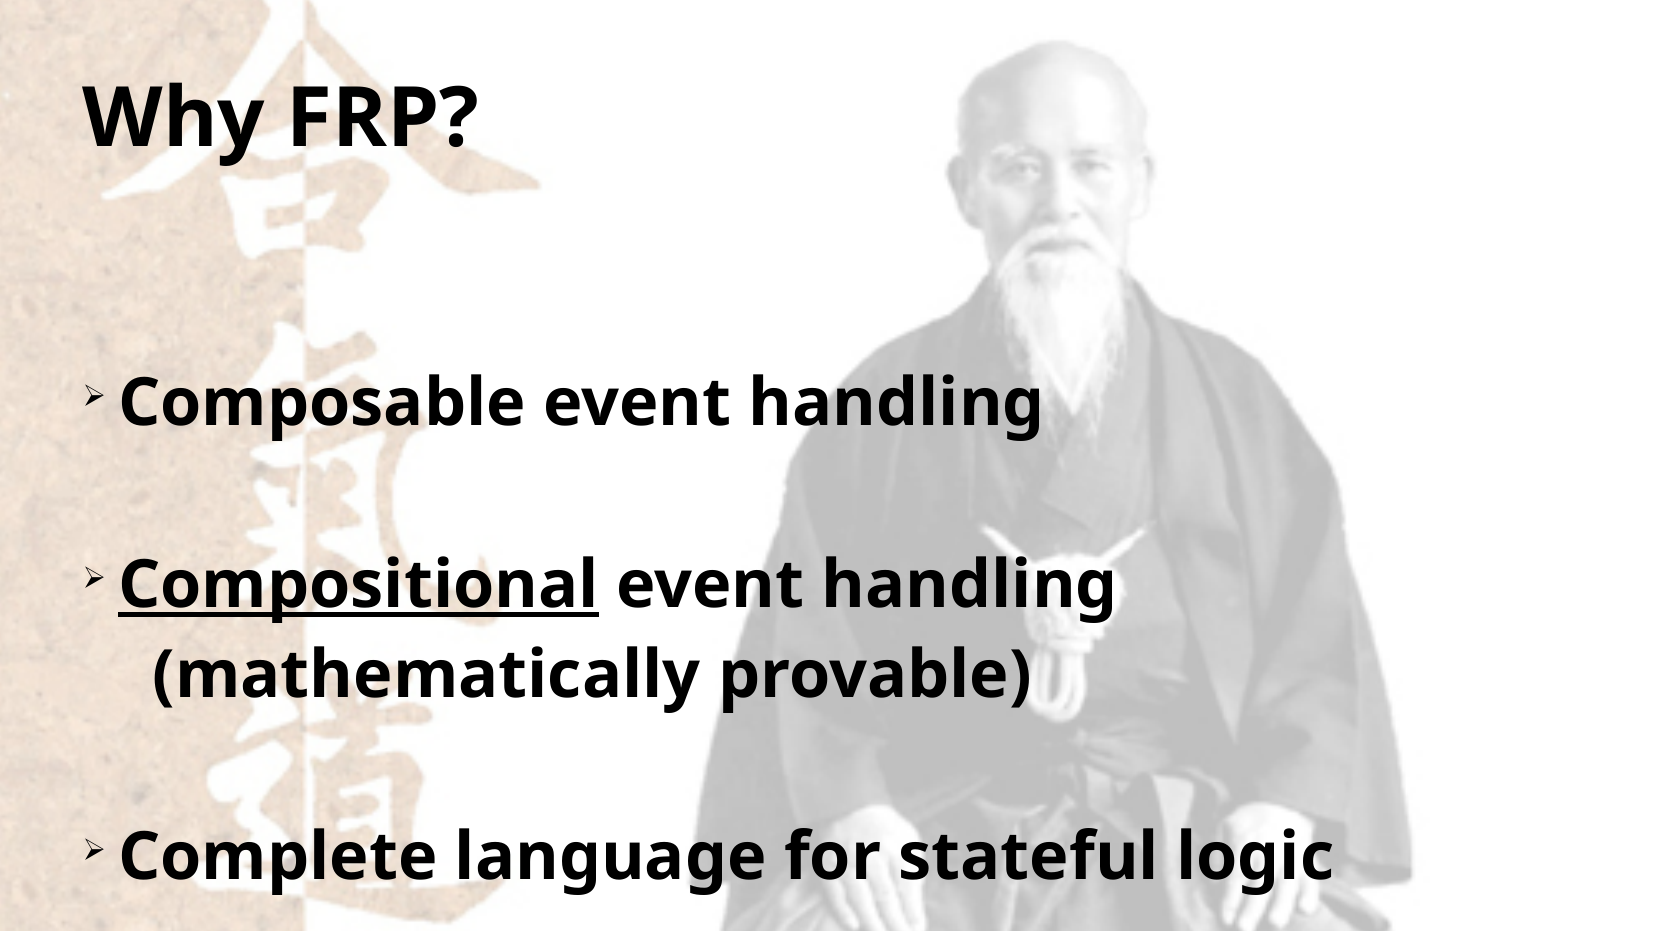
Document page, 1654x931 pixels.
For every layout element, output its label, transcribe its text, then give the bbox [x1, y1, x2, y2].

subtitle Composable event handling Compositional event handling (mathematically provable) Complete language for stateful logic [82, 354, 1571, 758]
title Why FRP? [82, 37, 1571, 193]
picture [0, 0, 1654, 931]
